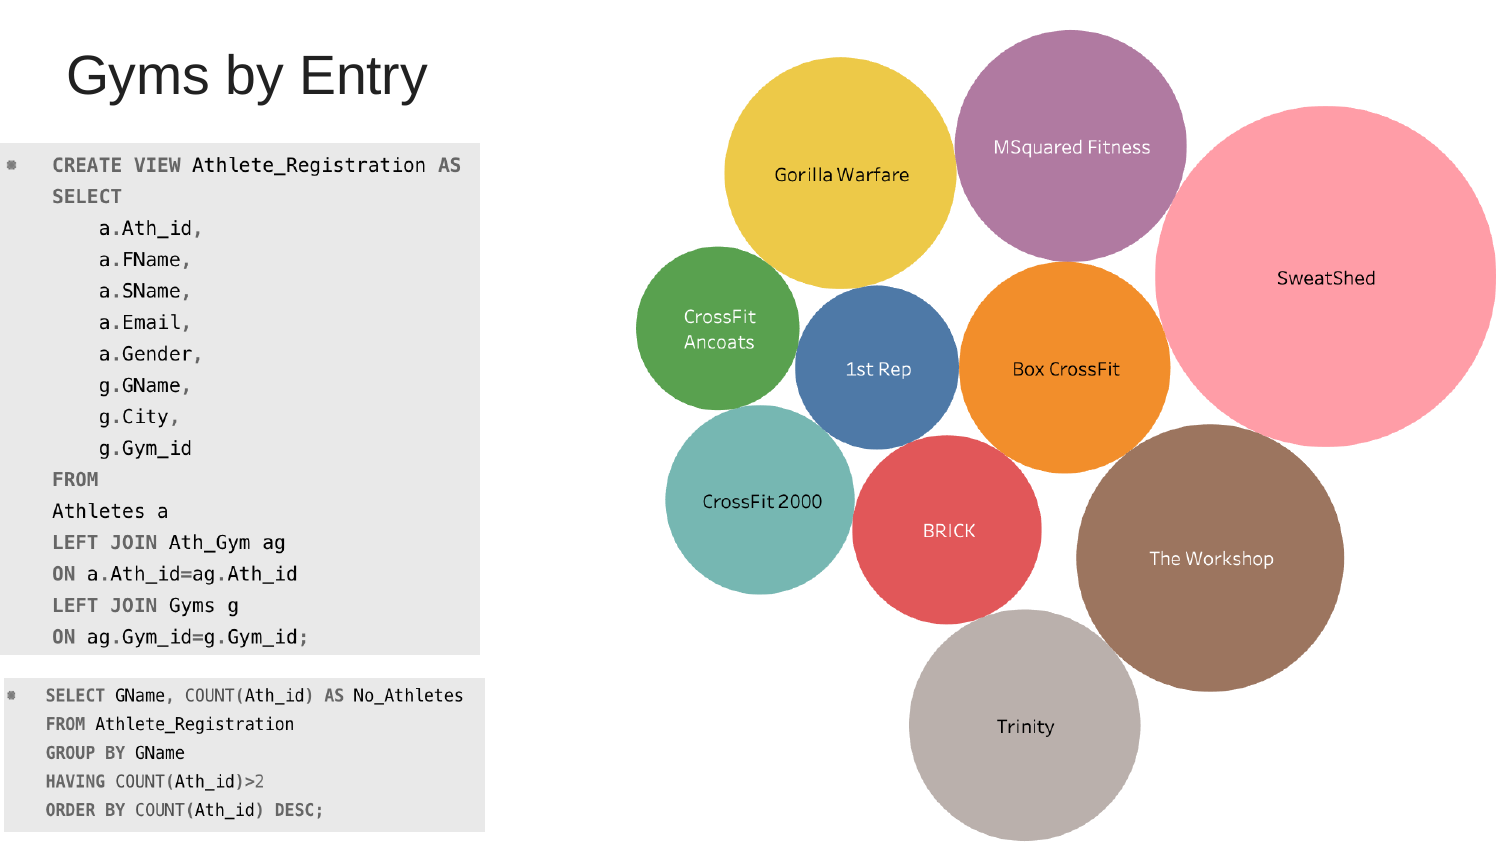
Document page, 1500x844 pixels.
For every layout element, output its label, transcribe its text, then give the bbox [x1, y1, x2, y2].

picture [634, 0, 1500, 844]
title Gyms by Entry [51, 29, 447, 124]
picture [4, 678, 485, 832]
picture [0, 143, 480, 655]
